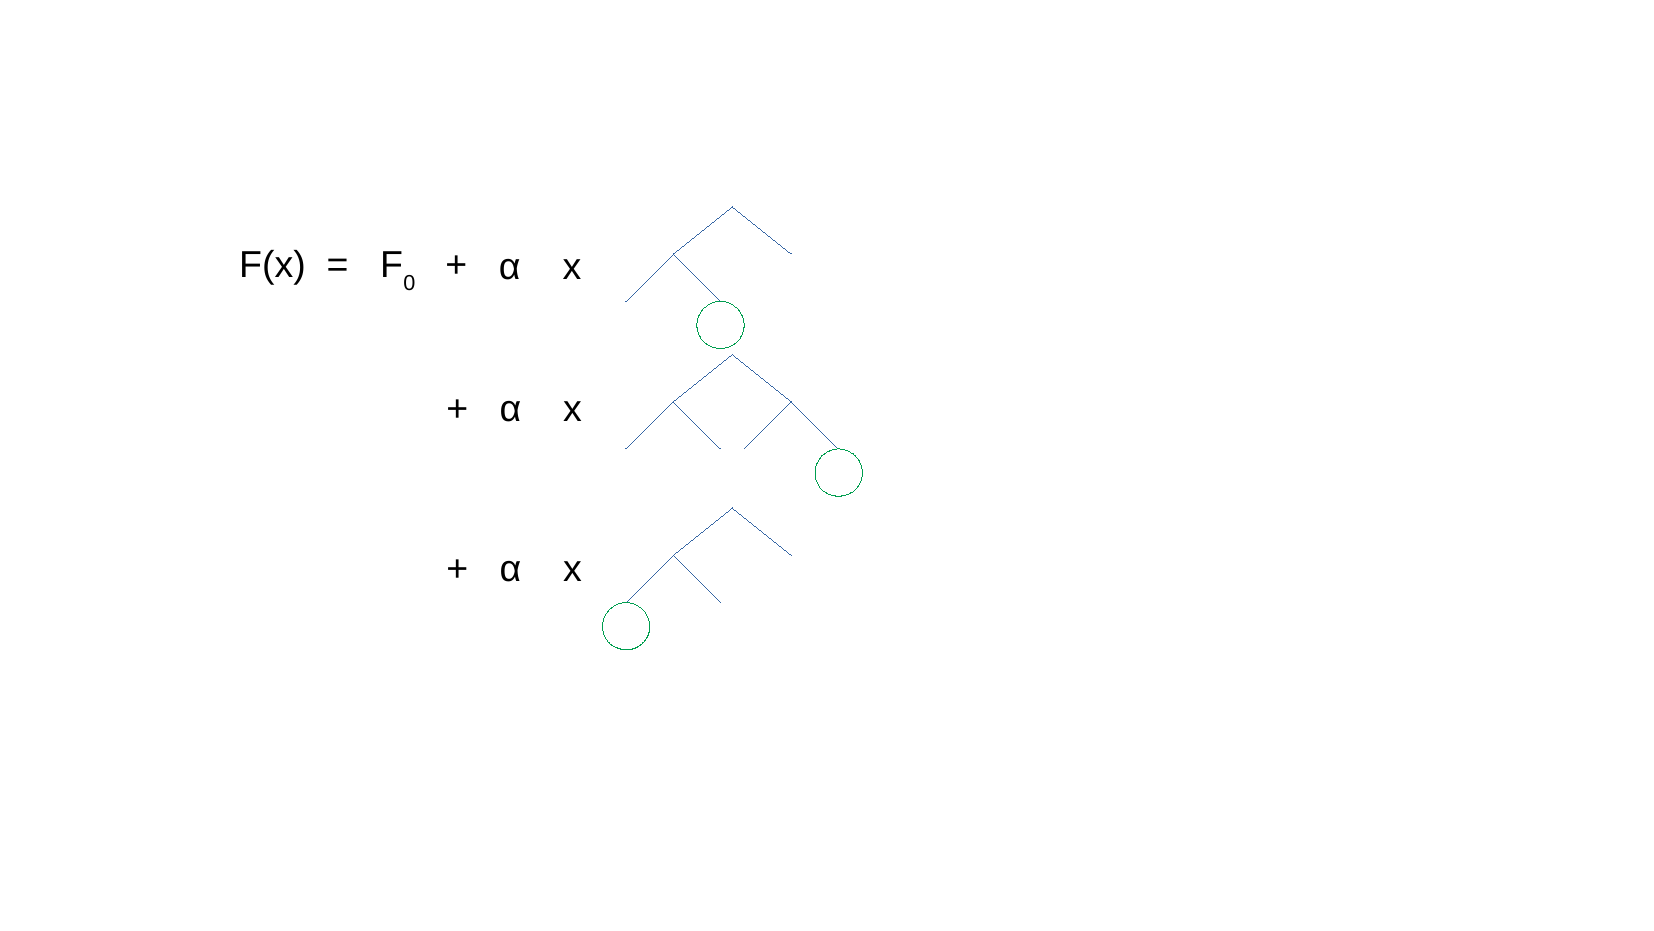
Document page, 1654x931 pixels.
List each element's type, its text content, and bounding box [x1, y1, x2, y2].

text_box + α x [389, 539, 697, 639]
text_box + α x [389, 380, 697, 479]
text_box F(x) = F0 + [224, 236, 485, 303]
text_box α x [484, 238, 597, 296]
